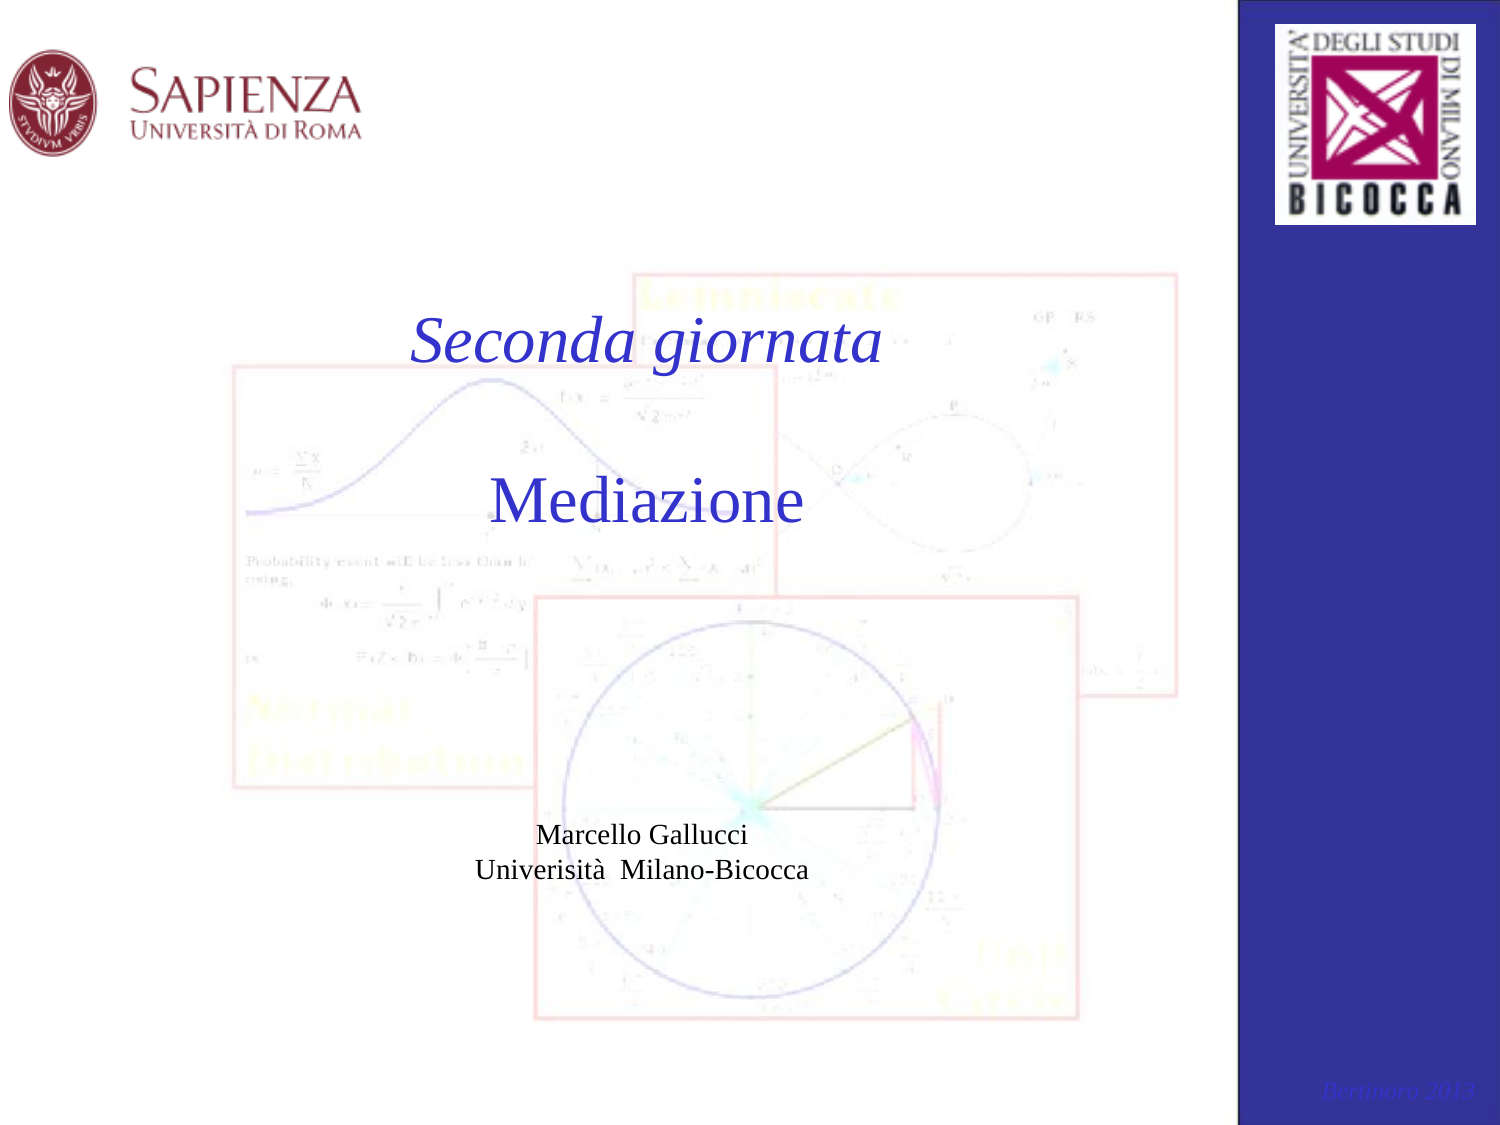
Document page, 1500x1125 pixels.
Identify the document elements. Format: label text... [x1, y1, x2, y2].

text_box Bertinoro 2013 [600, 1066, 1491, 1113]
title Seconda giornata Mediazione [47, 288, 1248, 704]
text_box Marcello Gallucci Univerisità Milano-Bicocca [23, 799, 1262, 900]
picture [0, 0, 1500, 1125]
